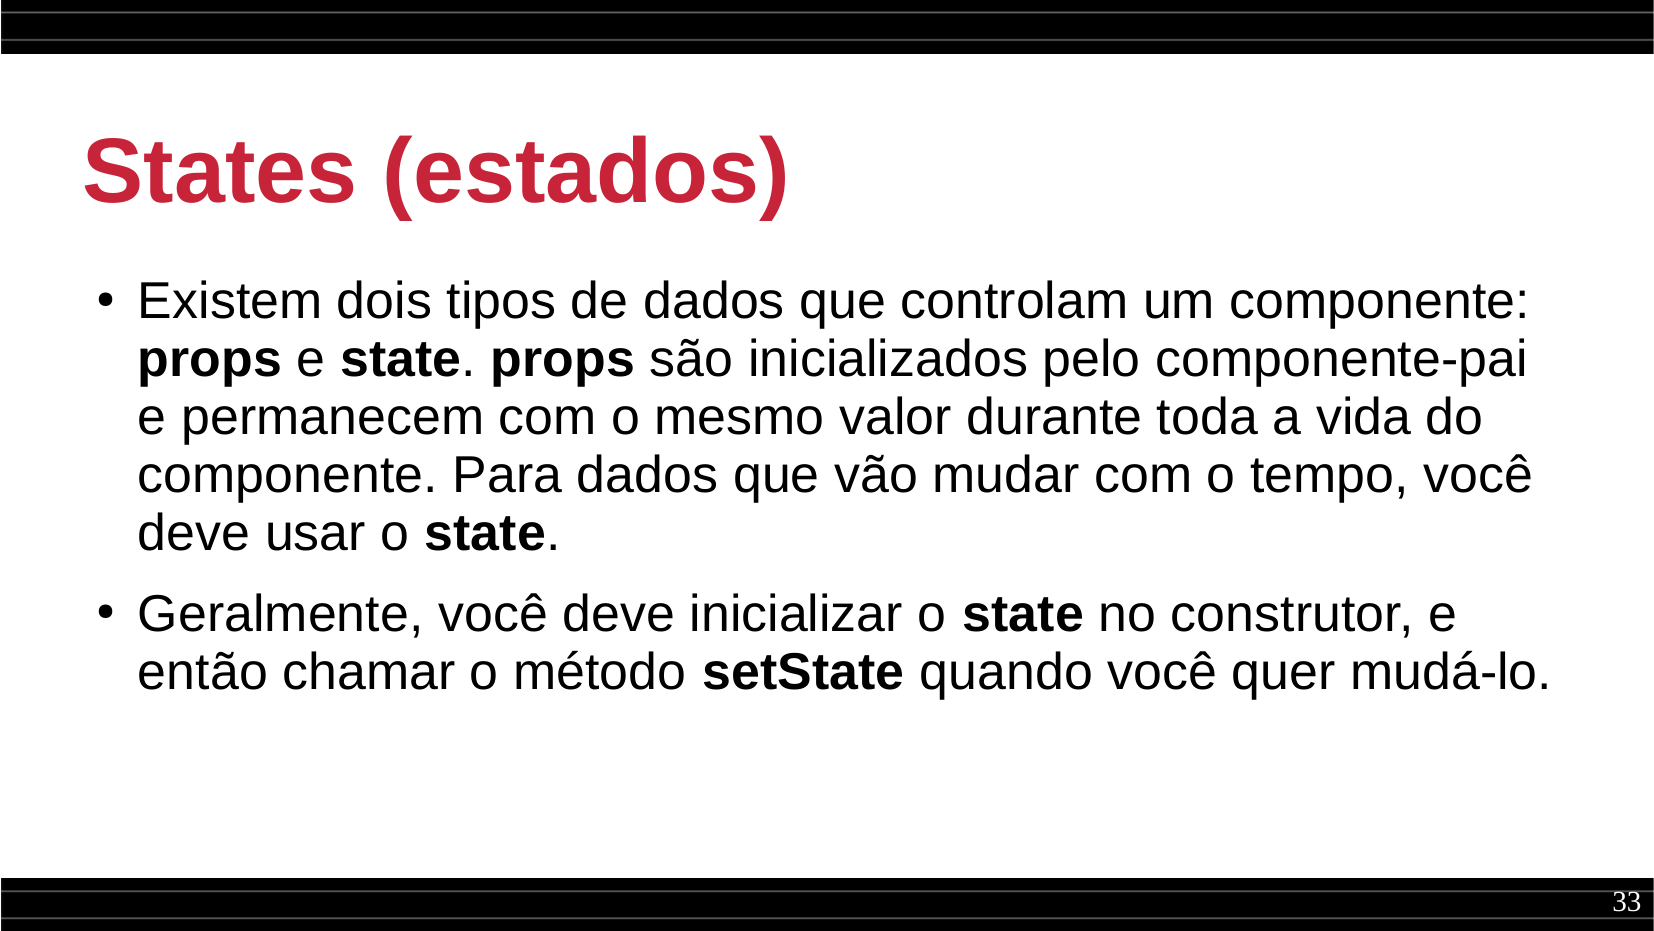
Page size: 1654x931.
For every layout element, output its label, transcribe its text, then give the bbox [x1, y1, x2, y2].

list Existem dois tipos de dados que controlam um componente: props e state. props são inicializados pelo componente-pai e permanecem com o mesmo valor durante toda a vida do componente. Para dados que vão mudar com o tempo, você deve usar o state. Geralmente, você deve inicializar o state no construtor, e então chamar o método setState quando você quer mudá-lo. [82, 271, 1571, 758]
picture [1, 878, 1654, 931]
picture [1, 0, 1654, 54]
title States (estados) [82, 92, 1571, 249]
